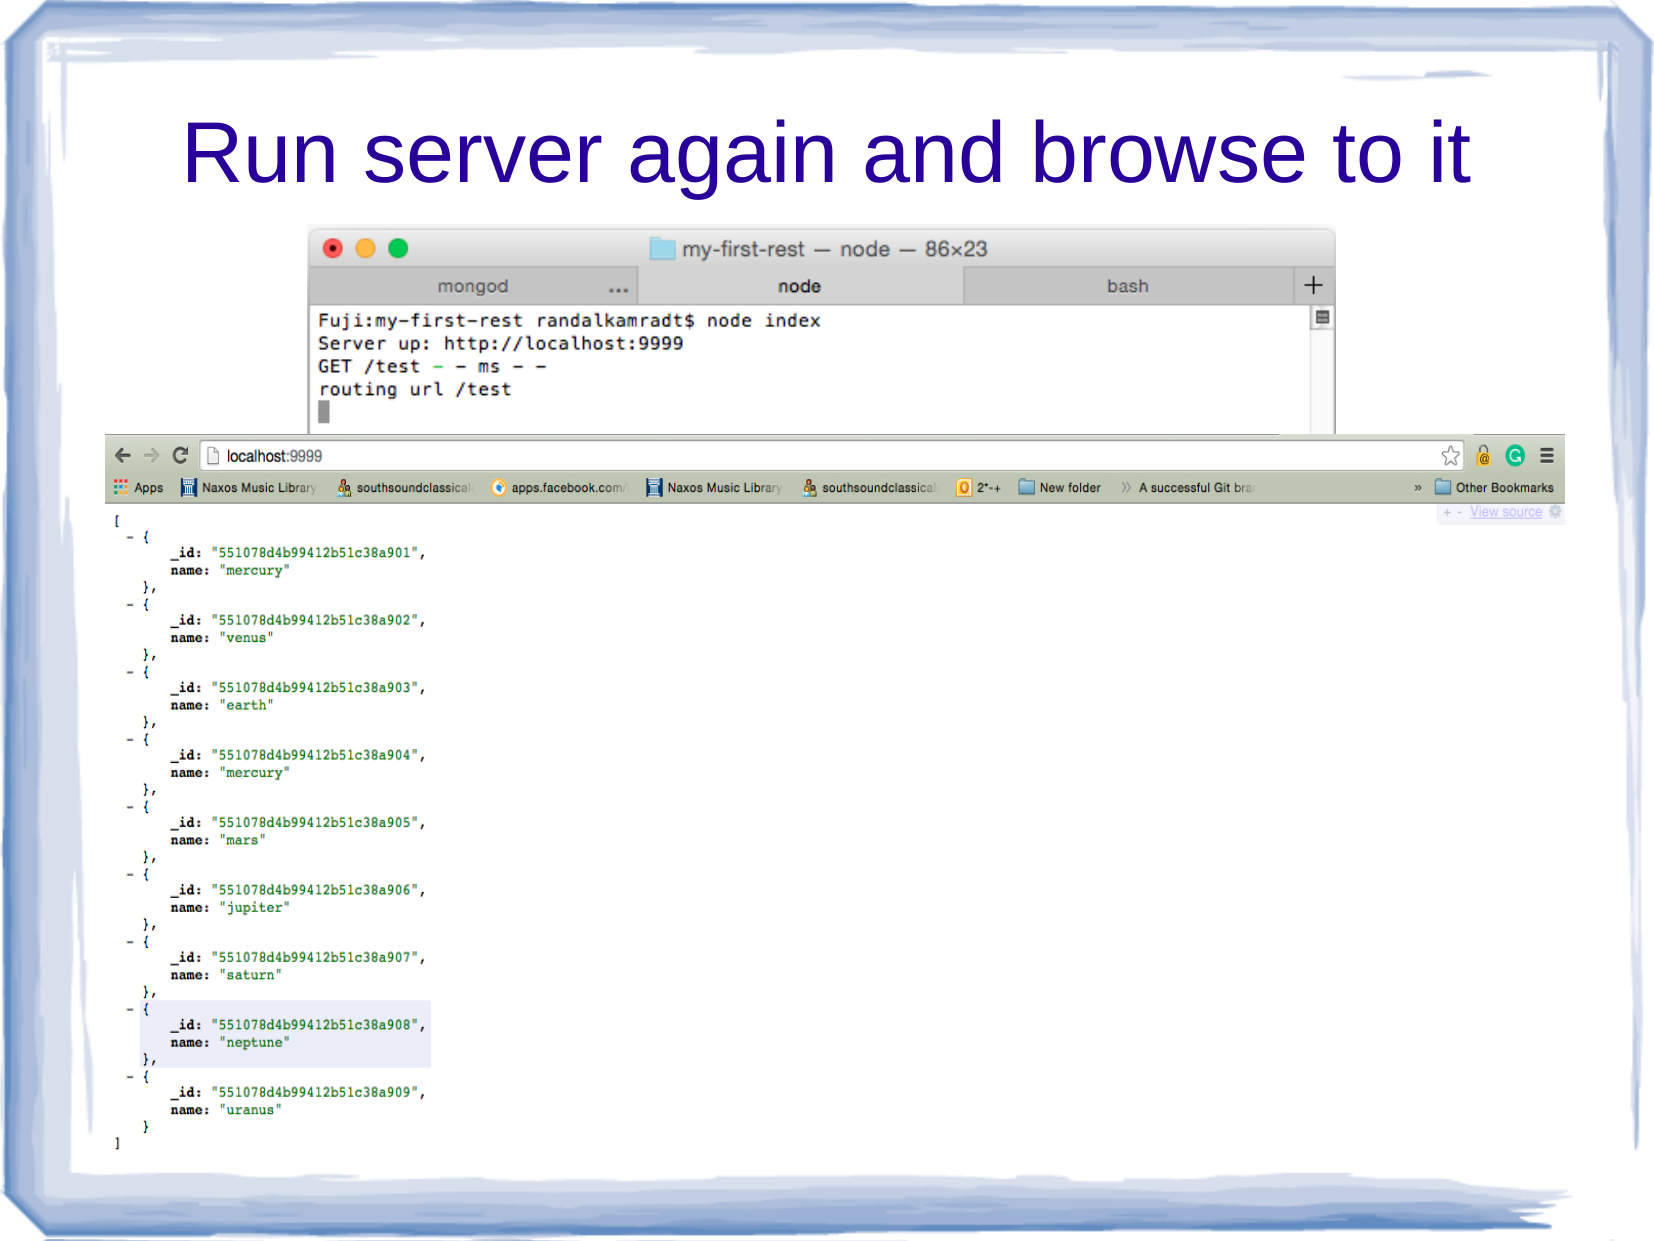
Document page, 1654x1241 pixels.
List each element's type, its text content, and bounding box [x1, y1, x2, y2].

picture [0, 0, 1654, 1241]
title Run server again and browse to it [82, 49, 1571, 257]
